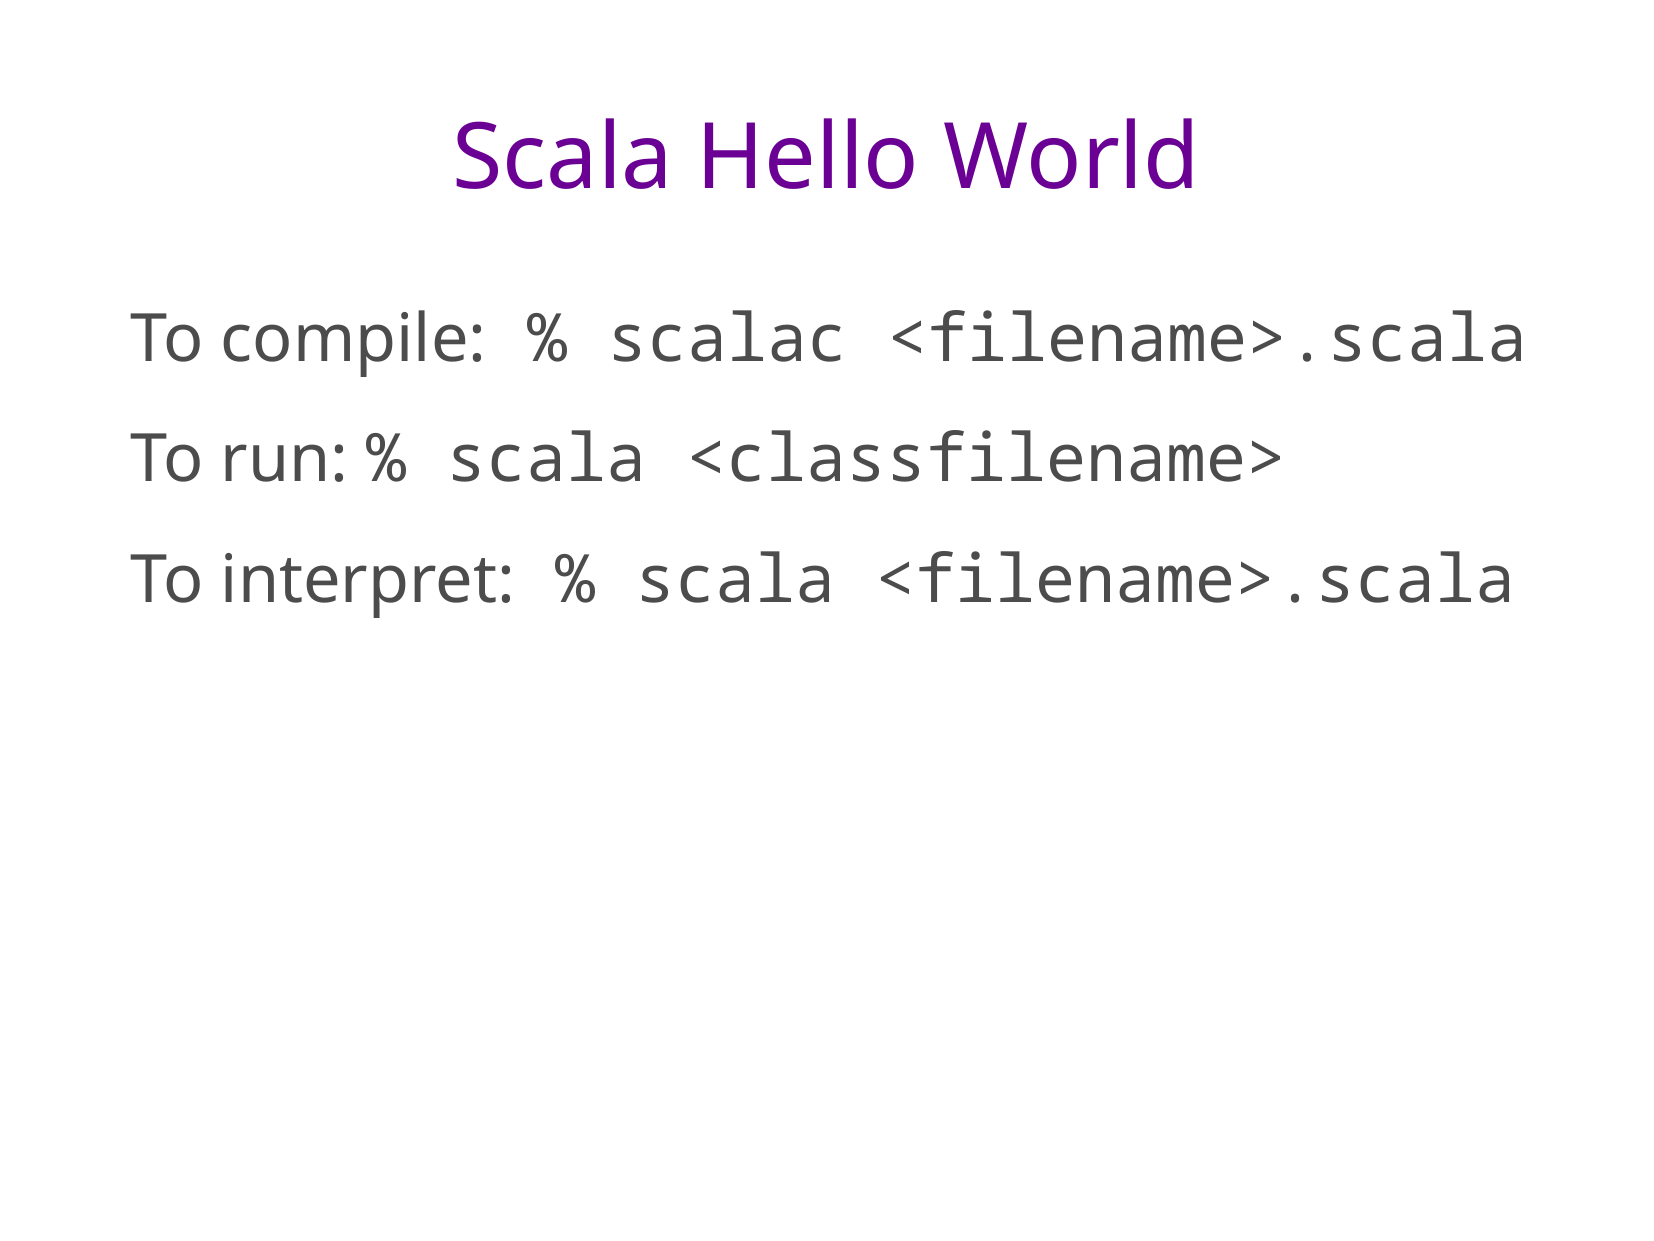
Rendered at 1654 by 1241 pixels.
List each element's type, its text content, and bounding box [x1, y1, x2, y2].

list To compile: % scalac <filename>.scala To run: % scala <classfilename> To interpret: % scala <filename>.scala [60, 290, 1591, 1010]
title Scala Hello World [82, 49, 1571, 257]
